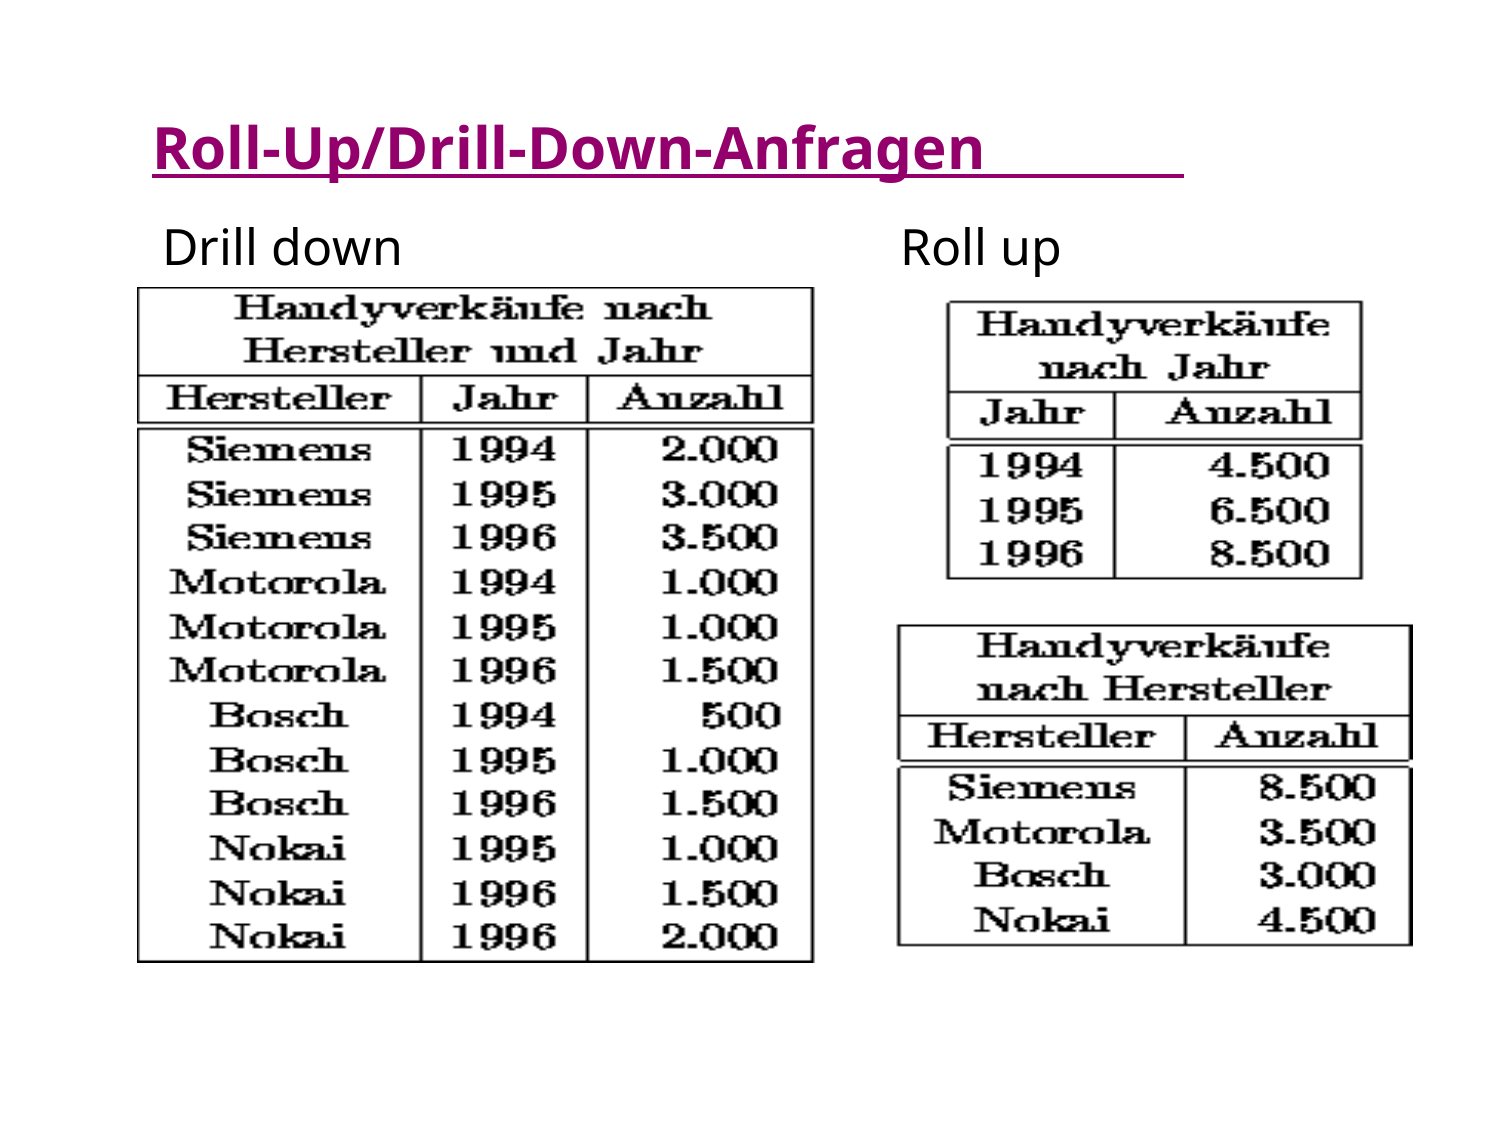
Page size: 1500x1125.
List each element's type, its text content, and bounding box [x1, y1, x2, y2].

picture [137, 287, 1413, 963]
title Roll-Up/Drill-Down-Anfragen [137, 56, 1413, 238]
text_box Roll up [885, 206, 1182, 283]
text_box Drill down [147, 206, 443, 283]
